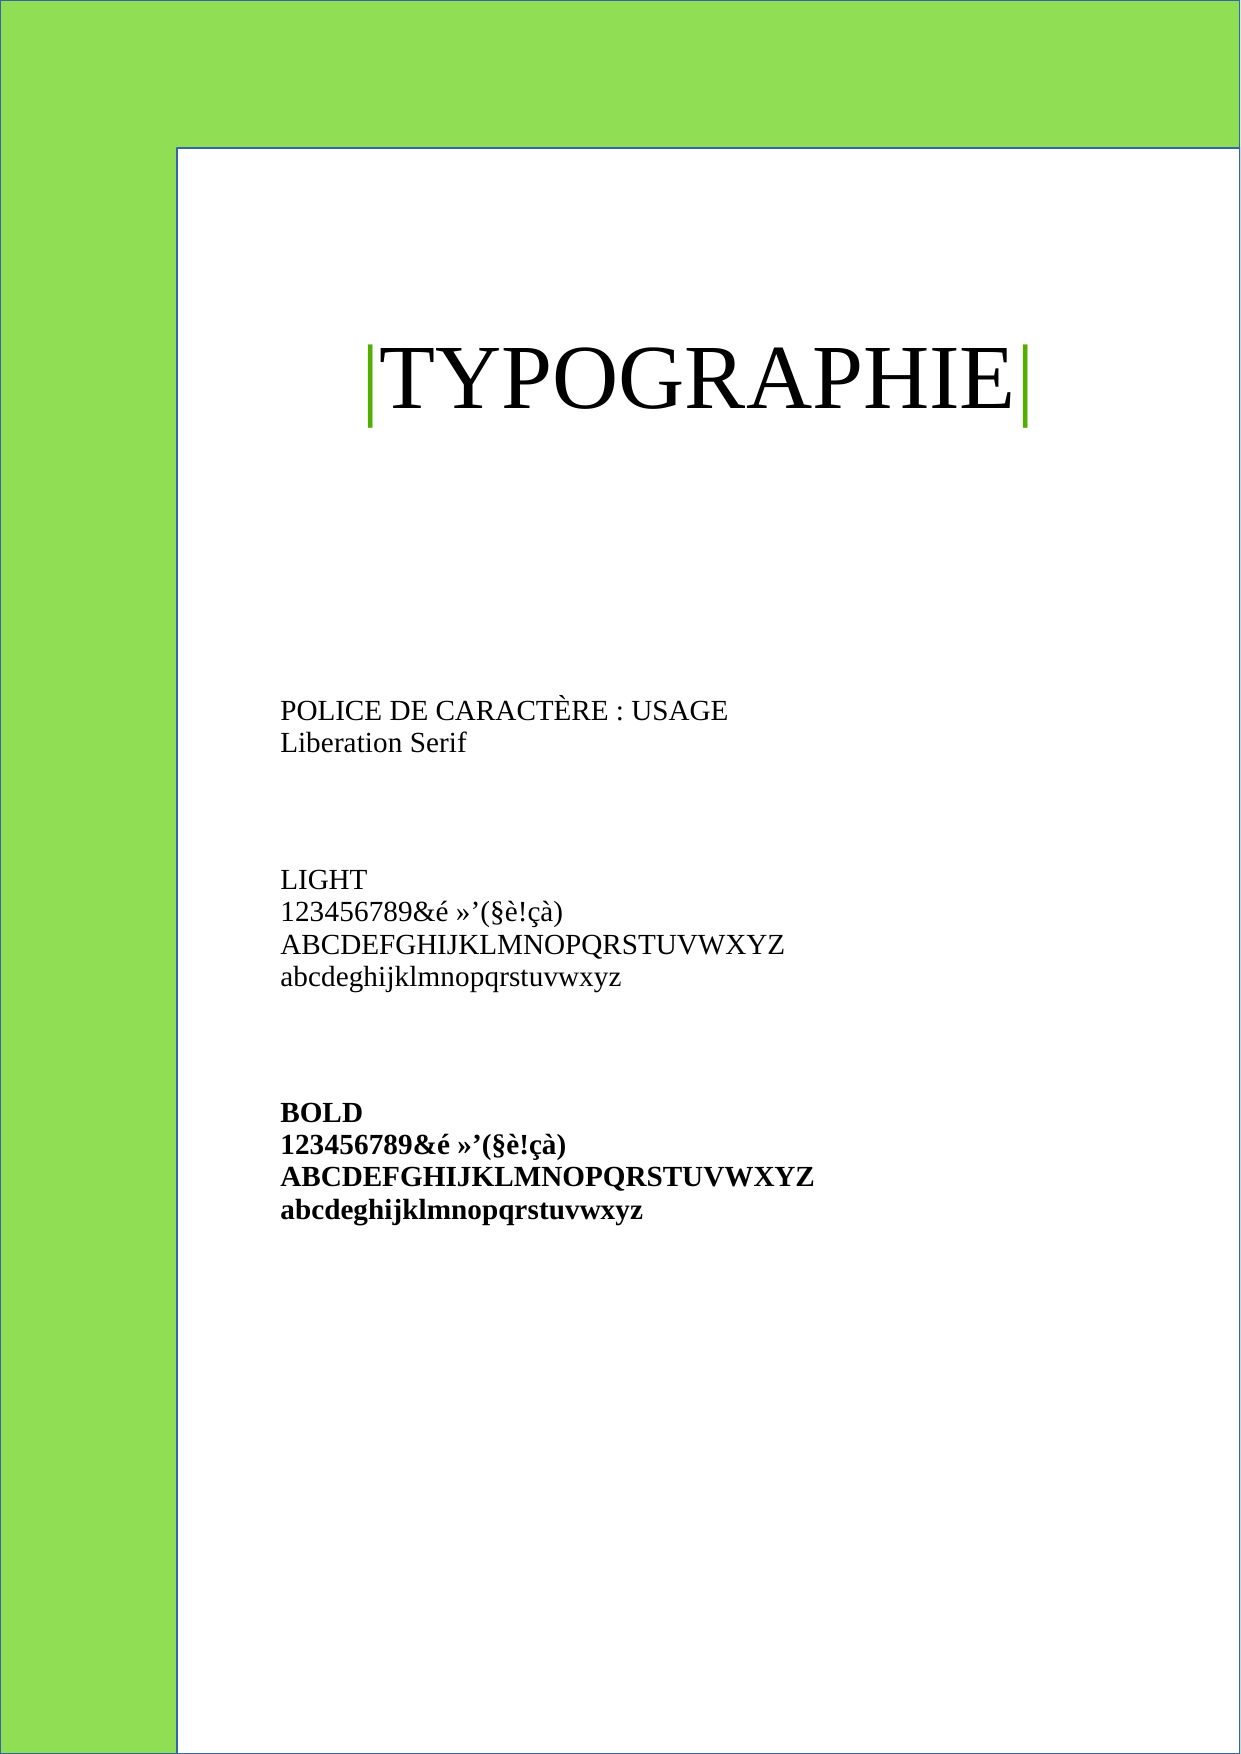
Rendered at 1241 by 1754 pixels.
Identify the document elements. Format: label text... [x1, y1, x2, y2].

text_box LIGHT 123456789&é »’(§è!çà) ABCDEFGHIJKLMNOPQRSTUVWXYZ abcdeghijklmnopqrstuvwxyz [265, 856, 1152, 1012]
text_box [0, 0, 1241, 1754]
text_box |TYPOGRAPHIE| [346, 319, 1115, 436]
text_box BOLD 123456789&é »’(§è!çà) ABCDEFGHIJKLMNOPQRSTUVWXYZ abcdeghijklmnopqrstuvwxyz [265, 1088, 1152, 1244]
text_box POLICE DE CARACTÈRE : USAGE Liberation Serif [265, 687, 873, 773]
